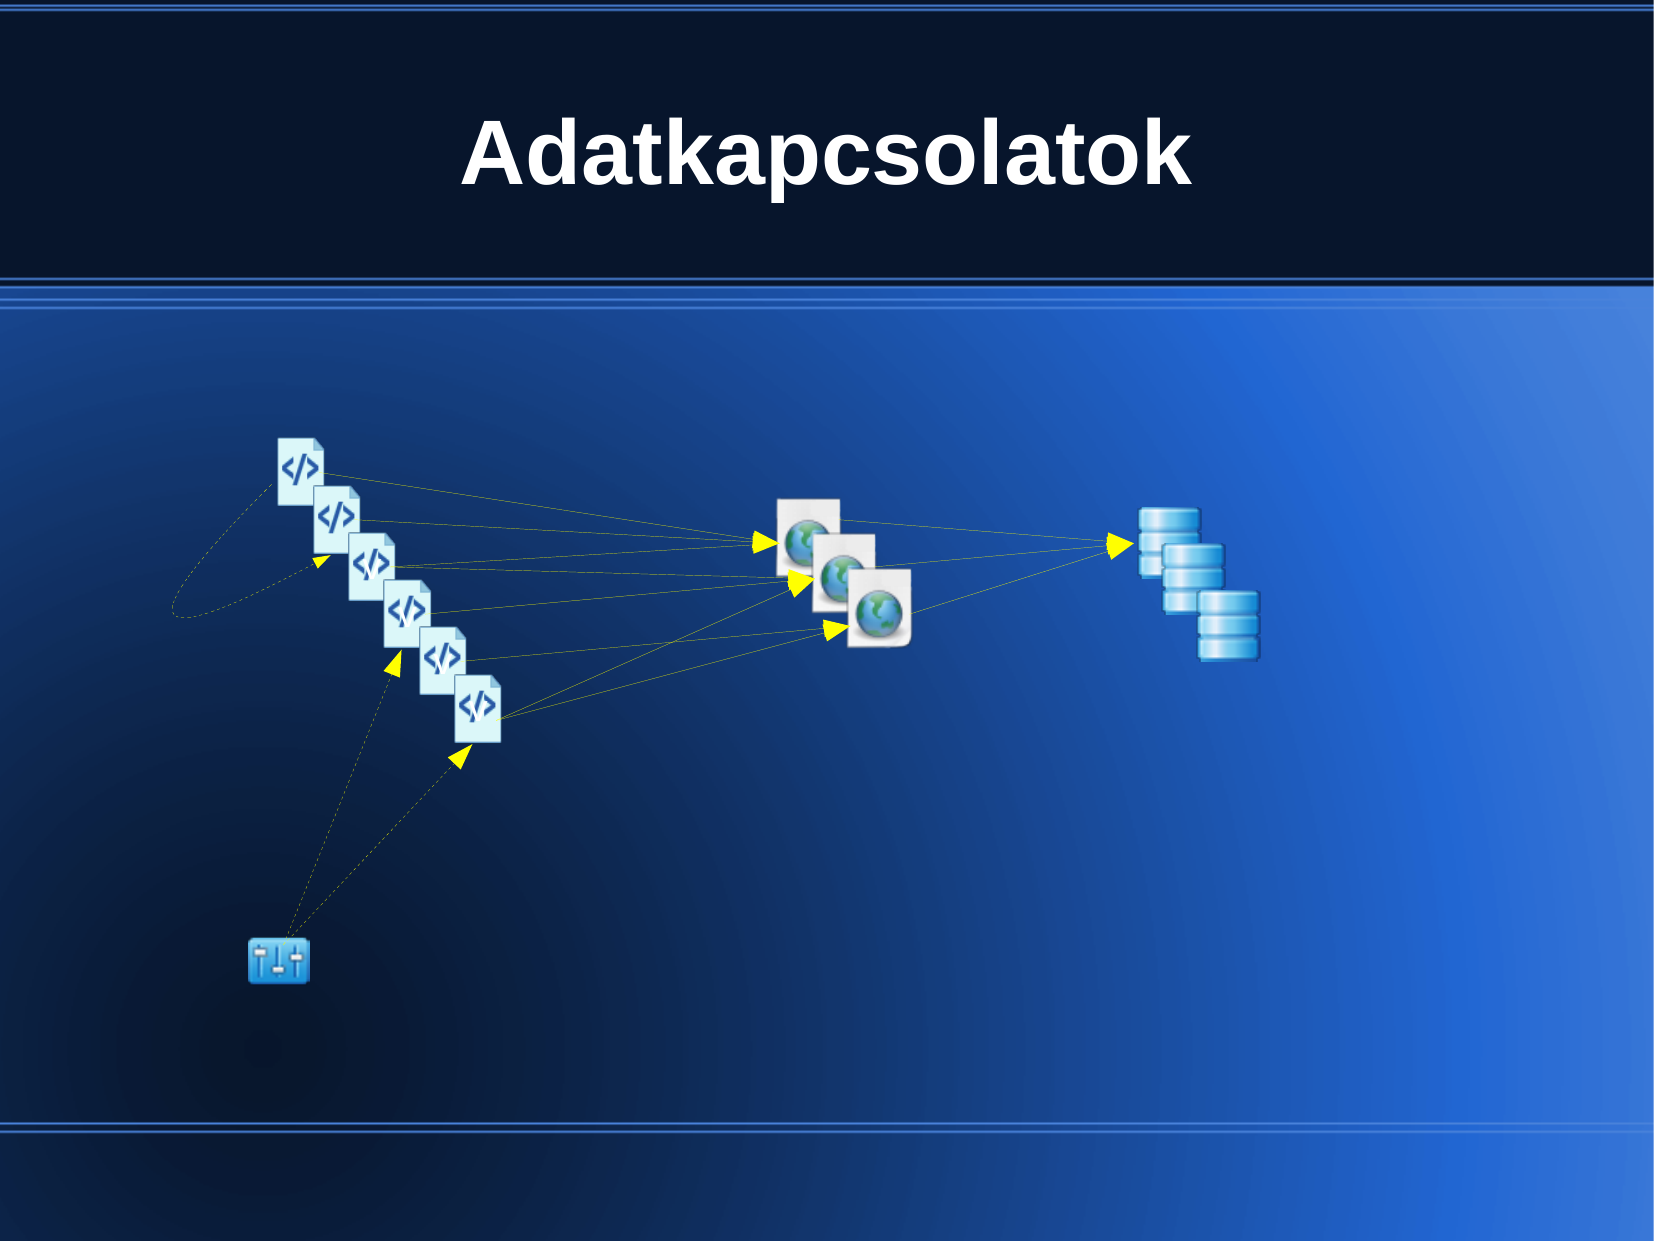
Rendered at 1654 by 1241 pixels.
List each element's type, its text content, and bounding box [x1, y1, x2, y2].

picture [0, 0, 1654, 1241]
title Adatkapcsolatok [82, 49, 1571, 257]
subtitle [82, 355, 1571, 1075]
